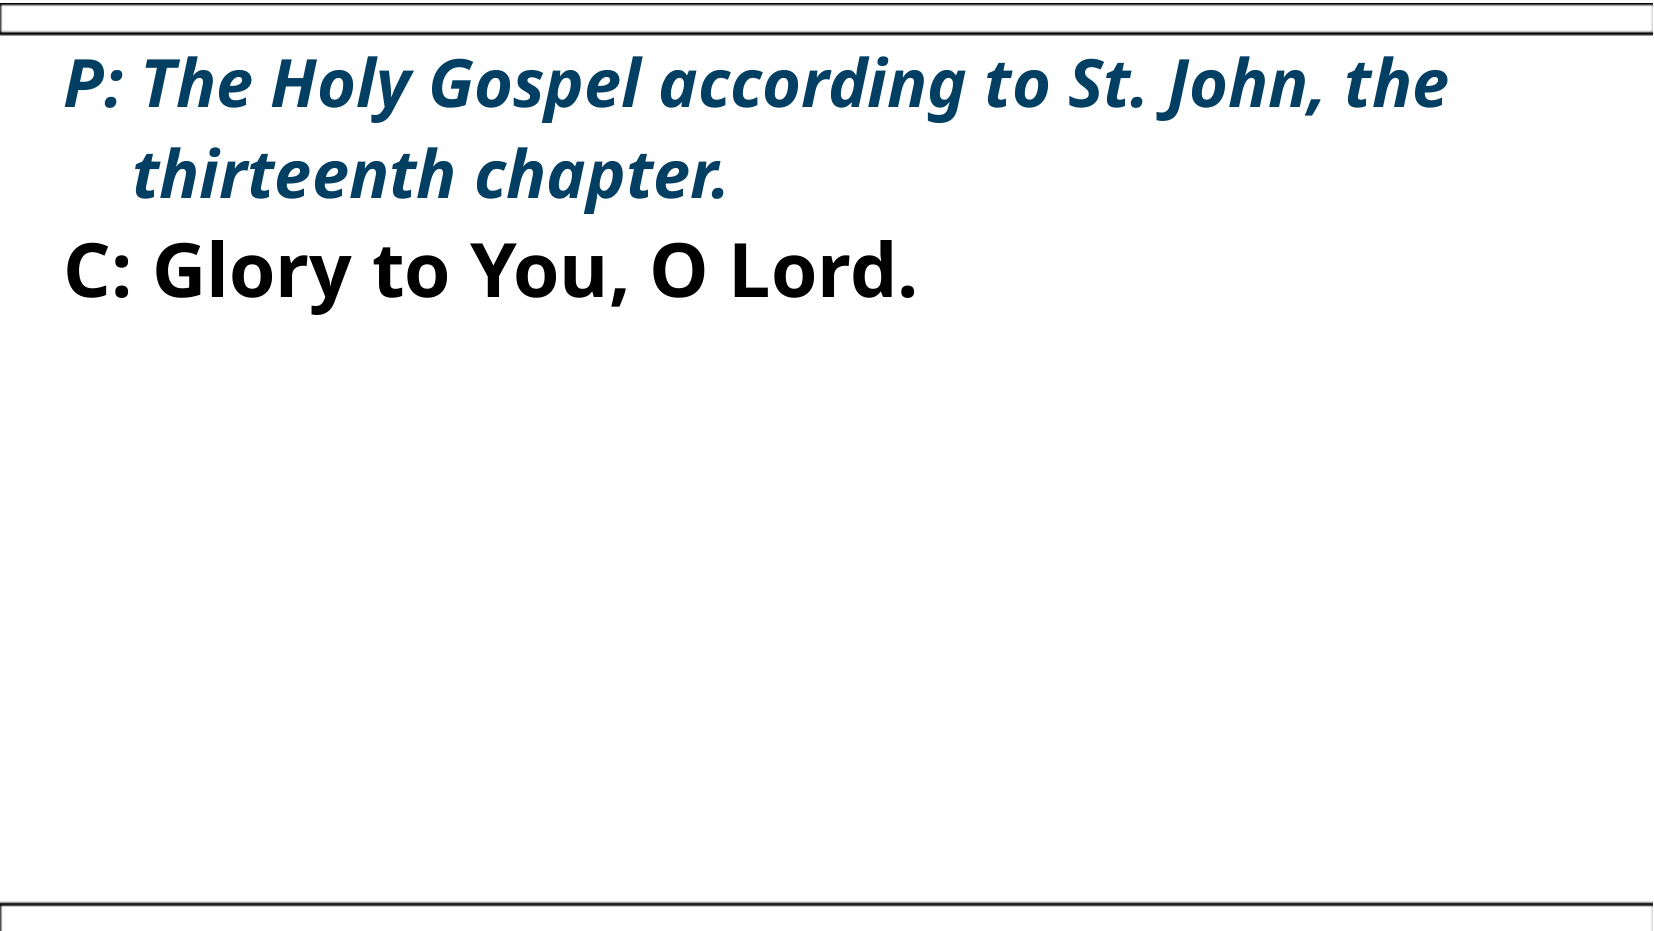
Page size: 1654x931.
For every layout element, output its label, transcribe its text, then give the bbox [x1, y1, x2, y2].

text_box P: The Holy Gospel according to St. John, the thirteenth chapter. C: Glory to You, O Lord. [48, 28, 1608, 321]
picture [0, 3, 1653, 931]
